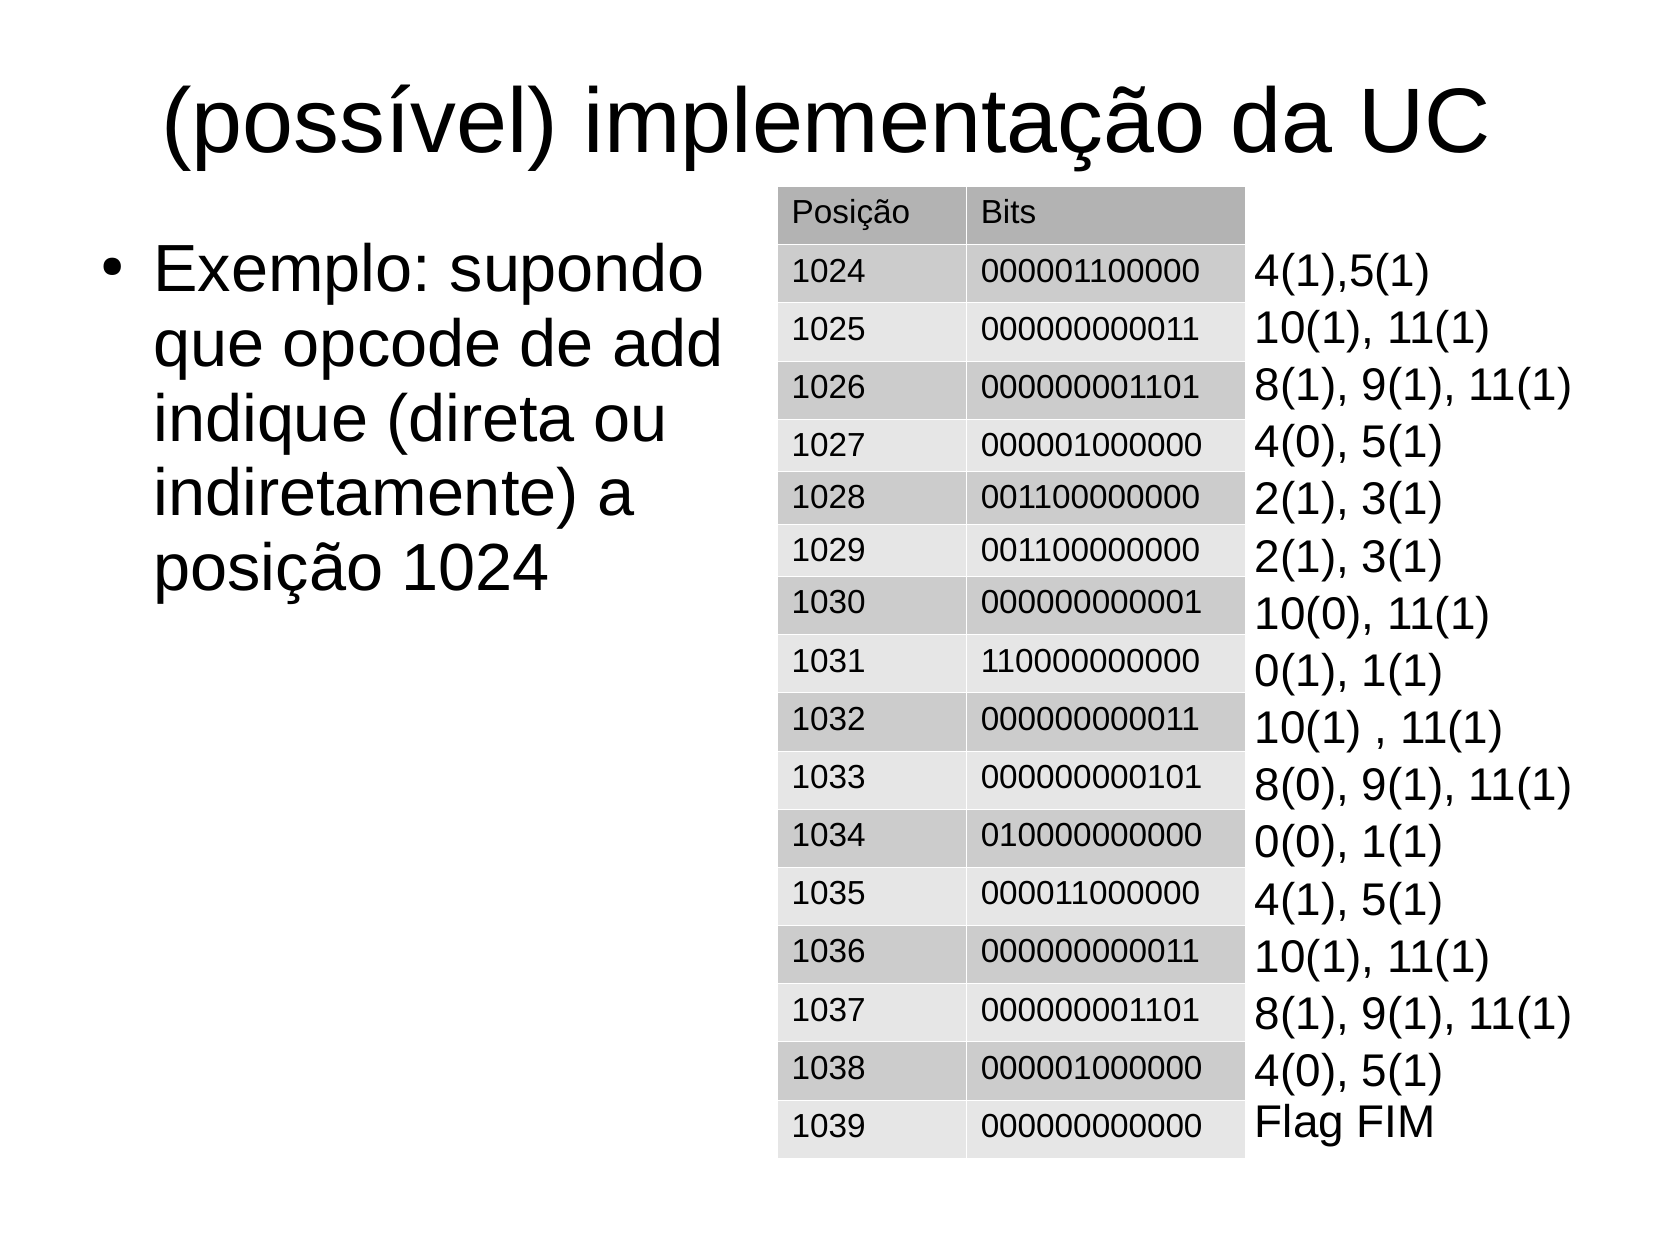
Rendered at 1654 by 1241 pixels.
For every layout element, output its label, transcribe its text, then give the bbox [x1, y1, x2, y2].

table_cell 000001000000 [967, 1042, 1240, 1100]
table_cell 1034 [778, 810, 966, 867]
table_cell 1036 [778, 926, 966, 983]
table_cell 1039 [778, 1101, 966, 1158]
text_box 4(1),5(1) 10(1), 11(1) 8(1), 9(1), 11(1) 4(0), 5(1) 2(1), 3(1) 2(1), 3(1) 10(0), 11(1) 0(1), 1(1) 10(1) , 11(1) 8(0), 9(1), 11(1) 0(0), 1(1) 4(1), 5(1) 10(1), 11(1) 8(1), 9(1), 11(1) 4(0), 5(1) Flag FIM [1240, 237, 1619, 1155]
table_cell 000000000101 [967, 752, 1240, 809]
table_cell 1032 [778, 693, 966, 751]
table_cell 1031 [778, 635, 966, 692]
table_cell 1038 [778, 1042, 966, 1100]
title (possível) implementação da UC [82, 17, 1571, 225]
table_cell 001100000000 [967, 525, 1240, 576]
table_cell 000000001101 [967, 362, 1240, 419]
table_cell 000000000011 [967, 303, 1240, 361]
table_cell 000001100000 [967, 245, 1240, 302]
table_cell 1024 [778, 245, 966, 302]
table_cell 1030 [778, 577, 966, 634]
table_cell 001100000000 [967, 472, 1240, 524]
table_cell 000000000011 [967, 693, 1240, 751]
table_cell 000001000000 [967, 420, 1240, 471]
table_cell 1025 [778, 303, 966, 361]
table_cell 1037 [778, 984, 966, 1041]
table_cell 000011000000 [967, 868, 1240, 925]
table_cell 1026 [778, 362, 966, 419]
table_cell 000000001101 [967, 984, 1240, 1041]
table_cell 000000000011 [967, 926, 1240, 983]
table_cell 1029 [778, 525, 966, 576]
table_cell 000000000001 [967, 577, 1240, 634]
table_cell 1035 [778, 868, 966, 925]
list Exemplo: supondo que opcode de add indique (direta ou indiretamente) a posição 1024 [82, 231, 768, 697]
table_cell 010000000000 [967, 810, 1240, 867]
table_cell 1033 [778, 752, 966, 809]
table_cell 000000000000 [967, 1101, 1245, 1158]
table_header Bits [967, 187, 1245, 244]
table_cell 1028 [778, 472, 966, 524]
table_cell 1027 [778, 420, 966, 471]
table_header Posição [778, 187, 966, 244]
table_cell 110000000000 [967, 635, 1240, 692]
